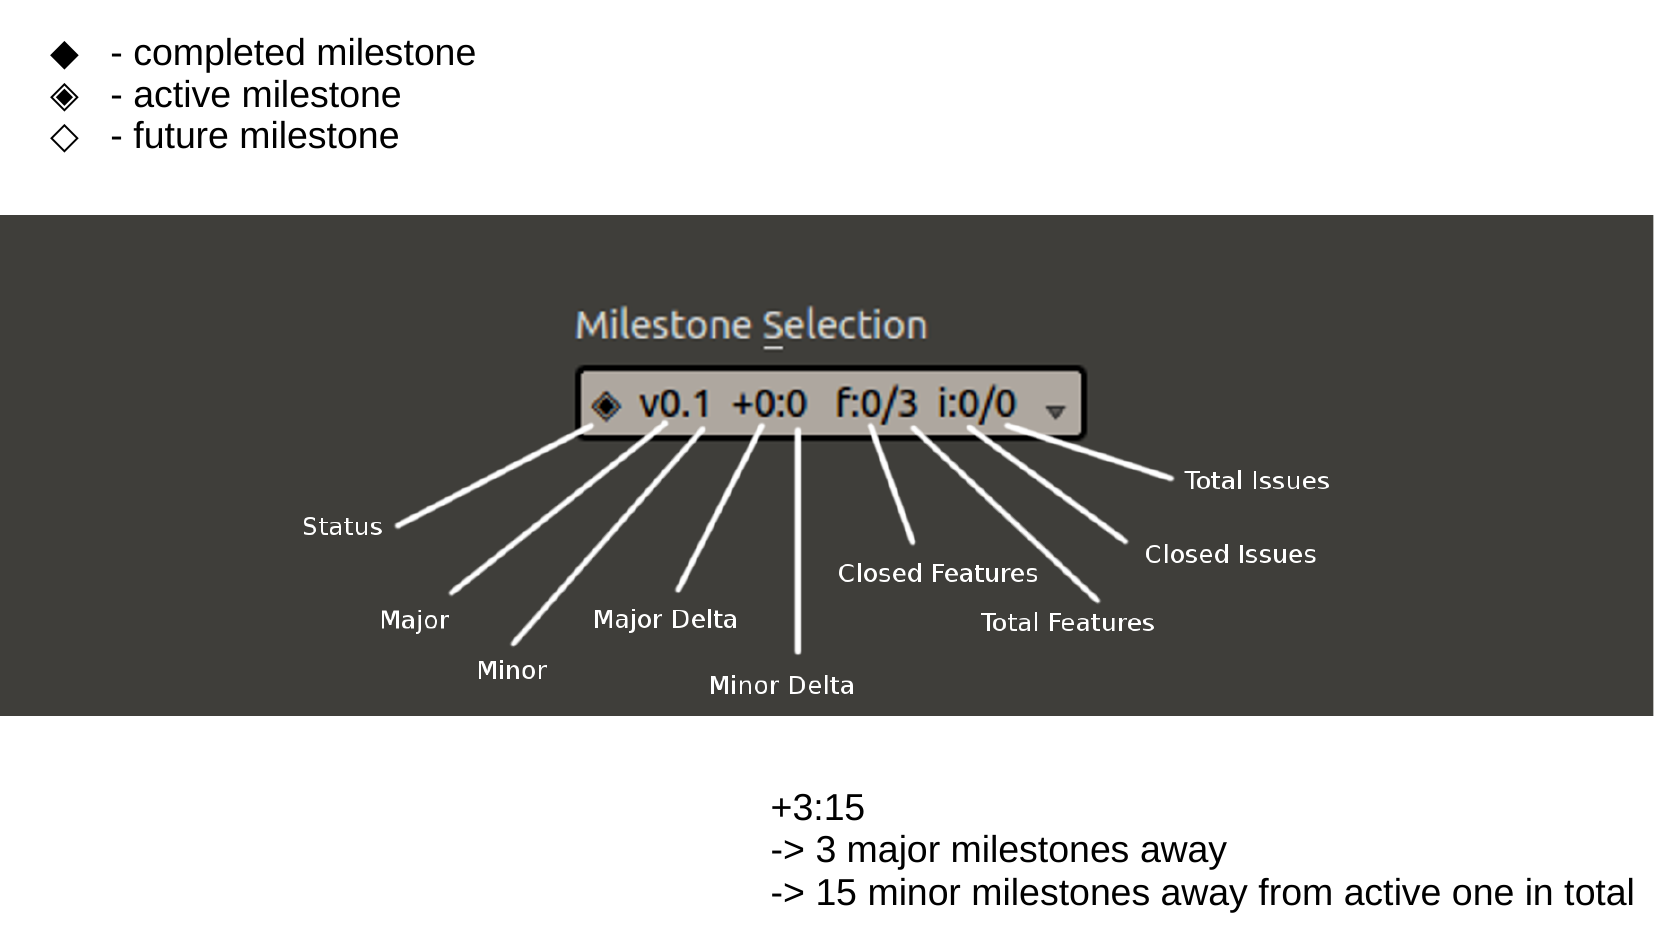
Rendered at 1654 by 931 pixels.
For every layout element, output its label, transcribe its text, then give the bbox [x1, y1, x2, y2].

picture [0, 215, 1654, 716]
text_box ◆ - completed milestone ◈ - active milestone ◇ - future milestone [35, 23, 492, 165]
text_box +3:15 -> 3 major milestones away -> 15 minor milestones away from active one in total [755, 779, 1651, 921]
